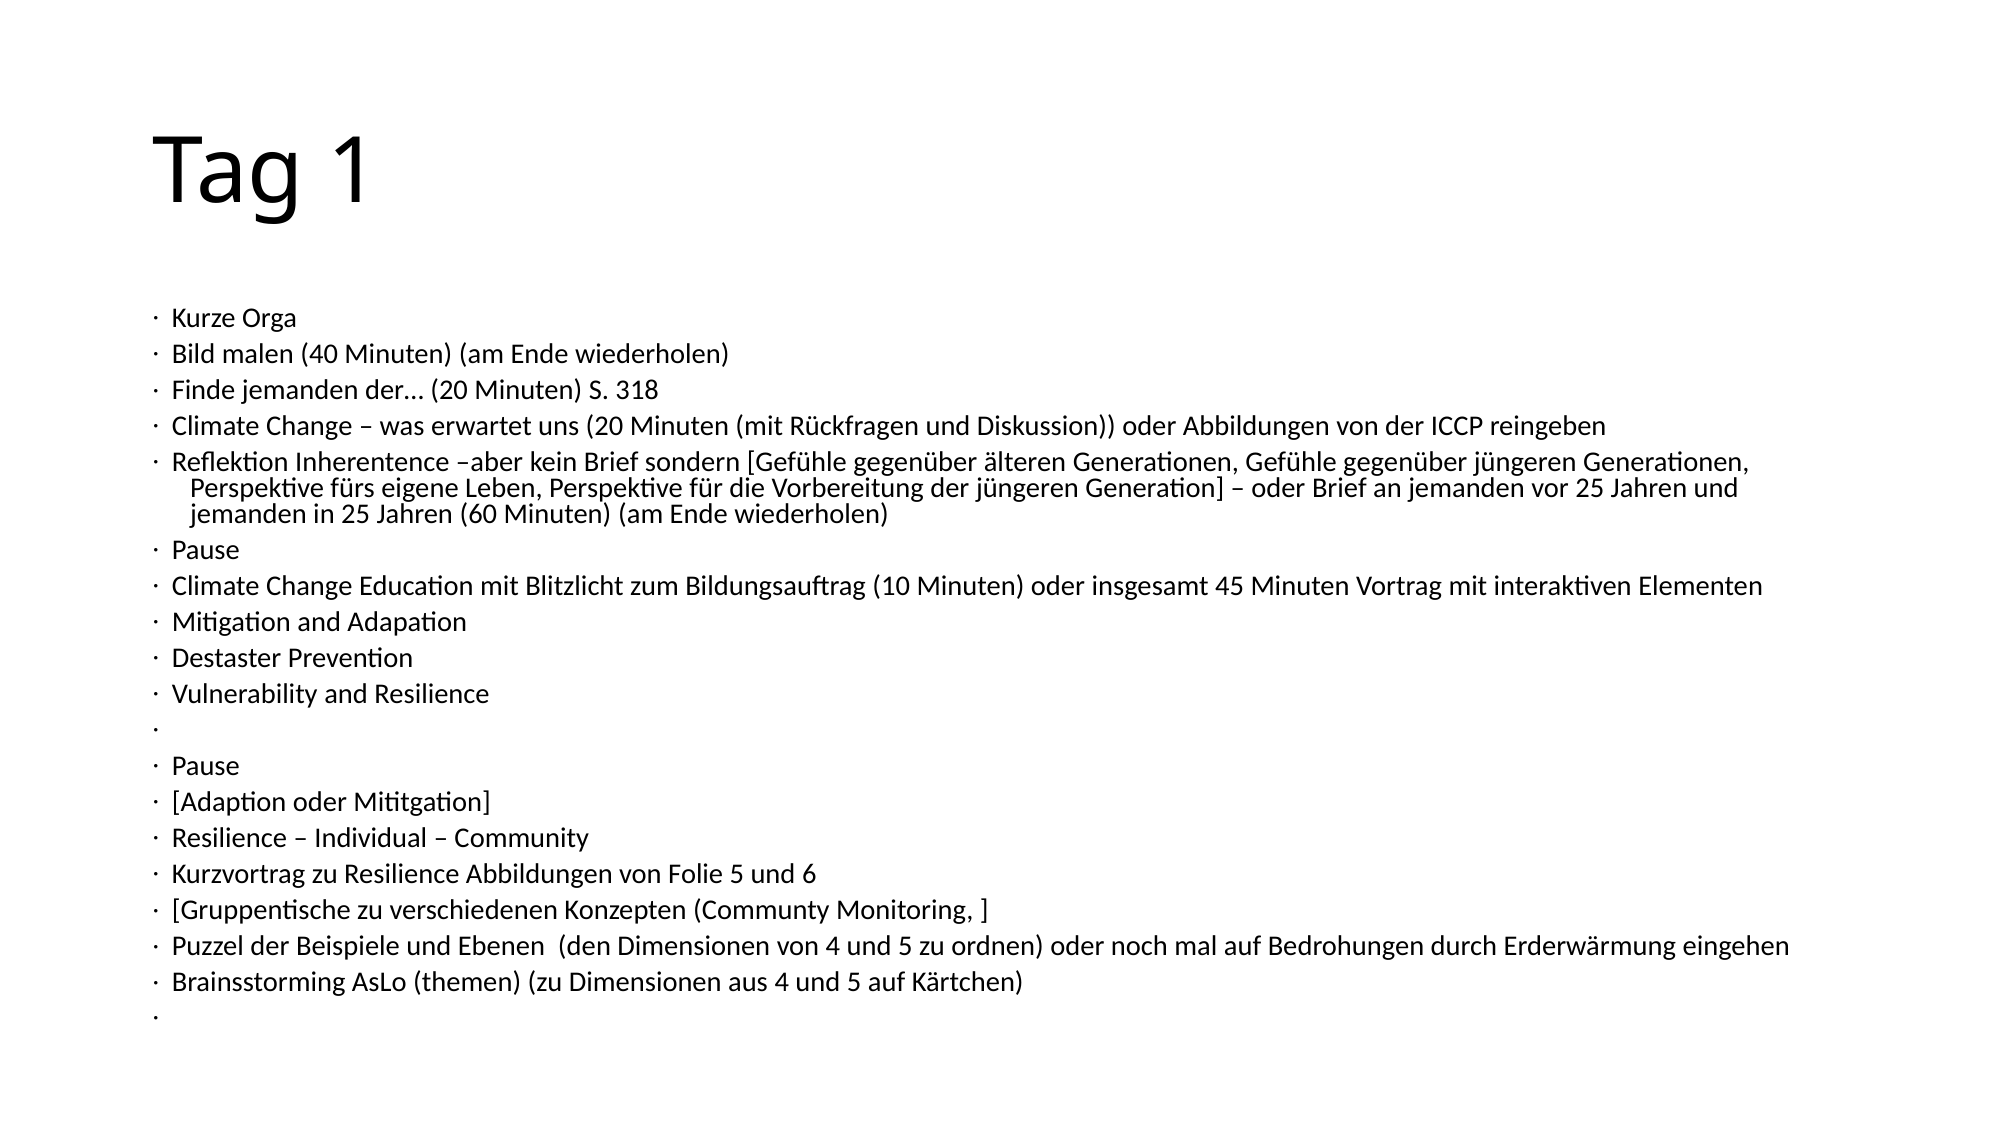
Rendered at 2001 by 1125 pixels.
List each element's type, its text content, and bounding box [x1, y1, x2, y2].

title Tag 1 [137, 59, 1863, 278]
list Kurze Orga Bild malen (40 Minuten) (am Ende wiederholen) Finde jemanden der… (20 Minuten) S. 318 Climate Change – was erwartet uns (20 Minuten (mit Rückfragen und Diskussion)) oder Abbildungen von der ICCP reingeben Reflektion Inherentence –aber kein Brief sondern [Gefühle gegenüber älteren Generationen, Gefühle gegenüber jüngeren Generationen, Perspektive fürs eigene Leben, Perspektive für die Vorbereitung der jüngeren Generation] – oder Brief an jemanden vor 25 Jahren und jemanden in 25 Jahren (60 Minuten) (am Ende wiederholen) Pause Climate Change Education mit Blitzlicht zum Bildungsauftrag (10 Minuten) oder insgesamt 45 Minuten Vortrag mit interaktiven Elementen Mitigation and Adapation Destaster Prevention Vulnerability and Resilience Pause [Adaption oder Mititgation] Resilience – Individual – Community Kurzvortrag zu Resilience Abbildungen von Folie 5 und 6 [Gruppentische zu verschiedenen Konzepten (Communty Monitoring, ] Puzzel der Beispiele und Ebenen (den Dimensionen von 4 und 5 zu ordnen) oder noch mal auf Bedrohungen durch Erderwärmung eingehen Brainsstorming AsLo (themen) (zu Dimensionen aus 4 und 5 auf Kärtchen) [137, 299, 1863, 1014]
